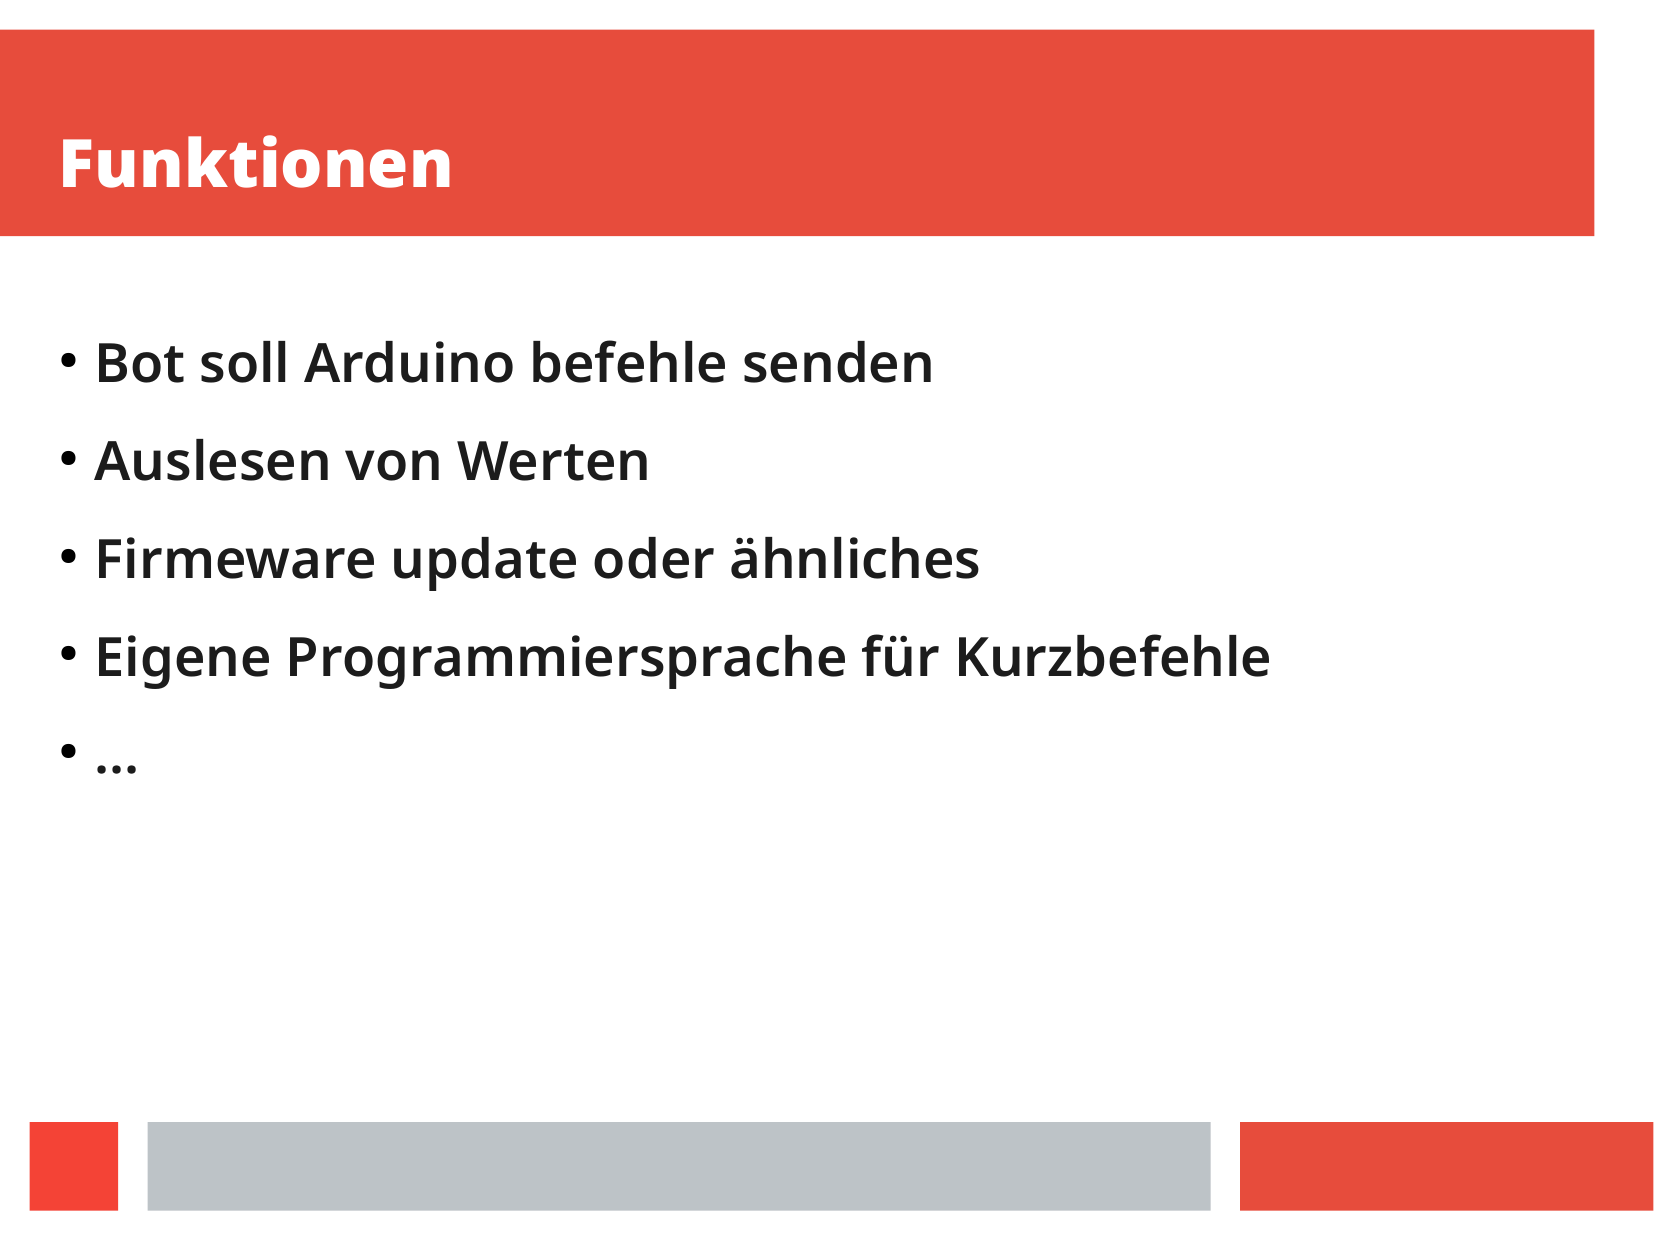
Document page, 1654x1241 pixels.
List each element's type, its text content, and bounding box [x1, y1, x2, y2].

list Bot soll Arduino befehle senden Auslesen von Werten Firmeware update oder ähnliches Eigene Programmiersprache für Kurzbefehle ... [59, 324, 1565, 1093]
title Funktionen [59, 59, 1595, 207]
